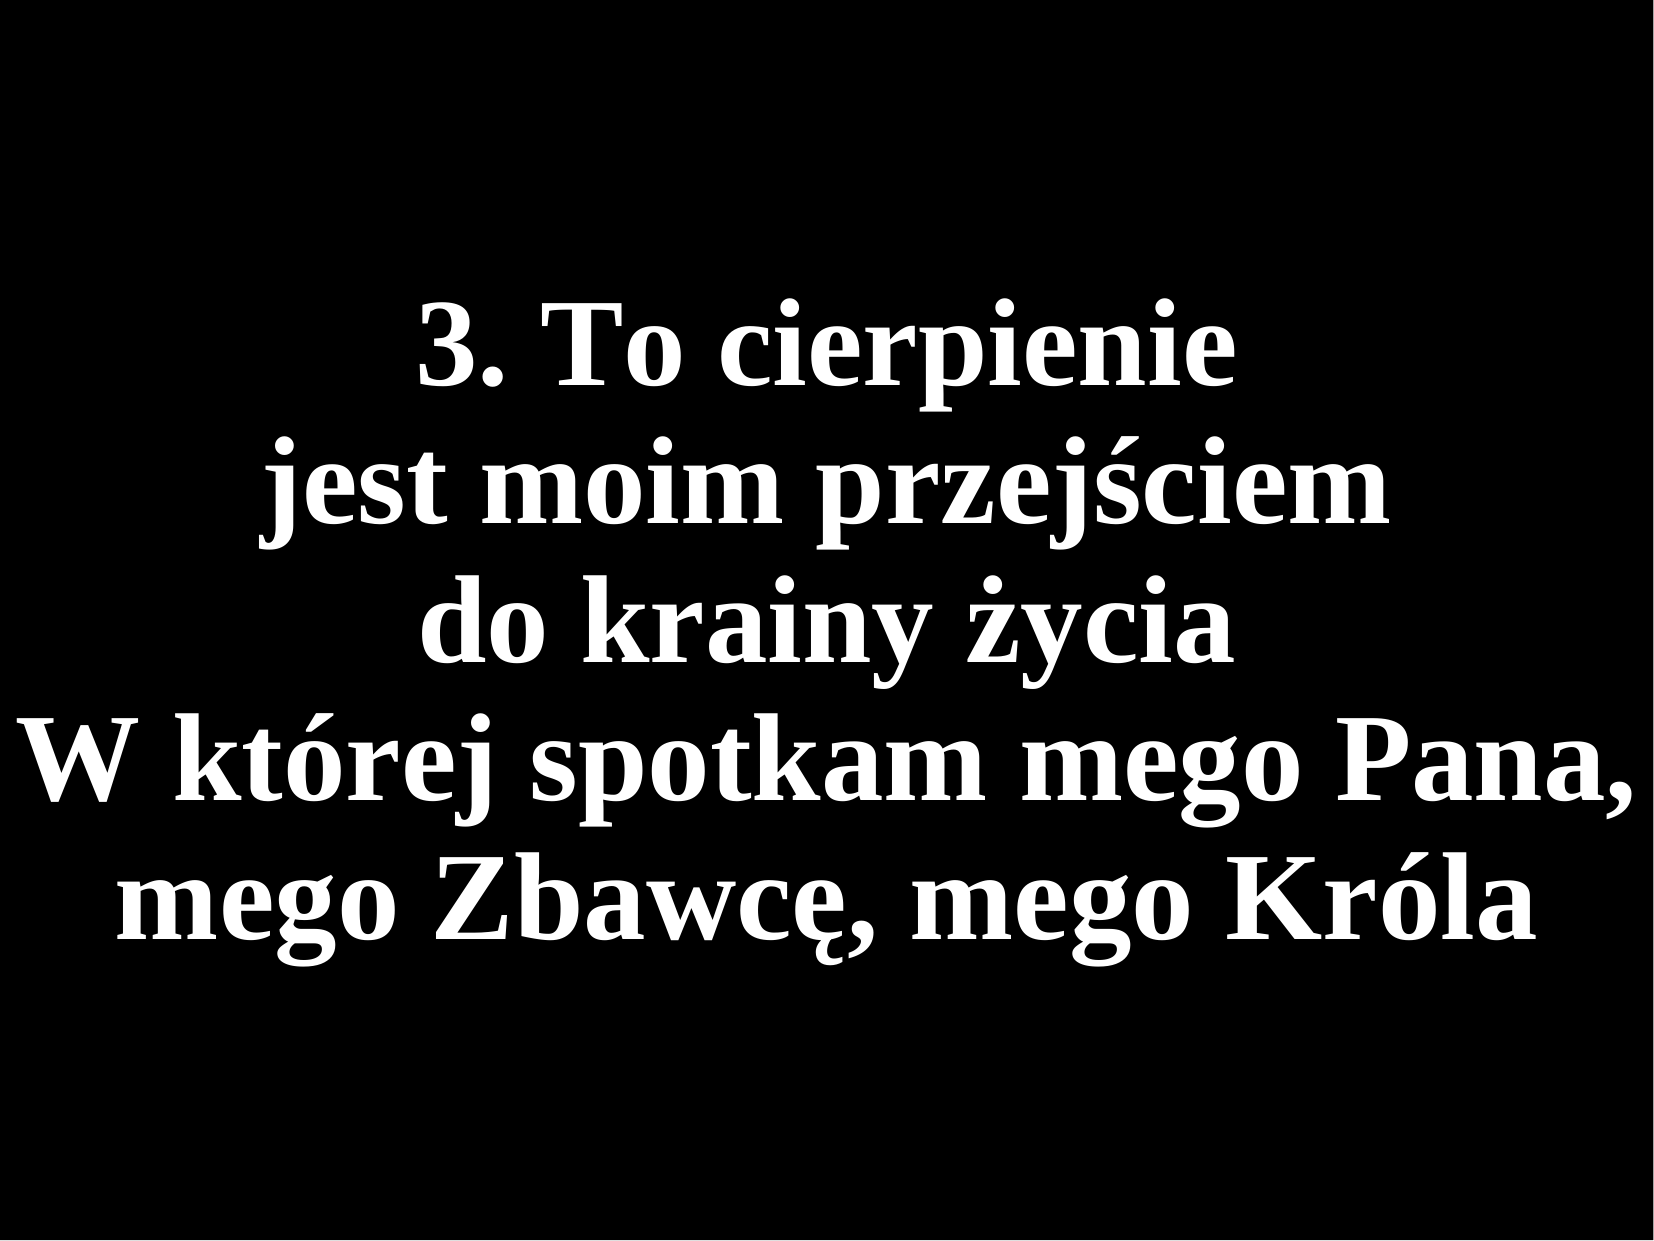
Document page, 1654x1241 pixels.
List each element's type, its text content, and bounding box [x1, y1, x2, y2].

title 3. To cierpienie jest moim przejściem do krainy życia W której spotkam mego Pana, mego Zbawcę, mego Króla [0, 0, 1654, 1241]
